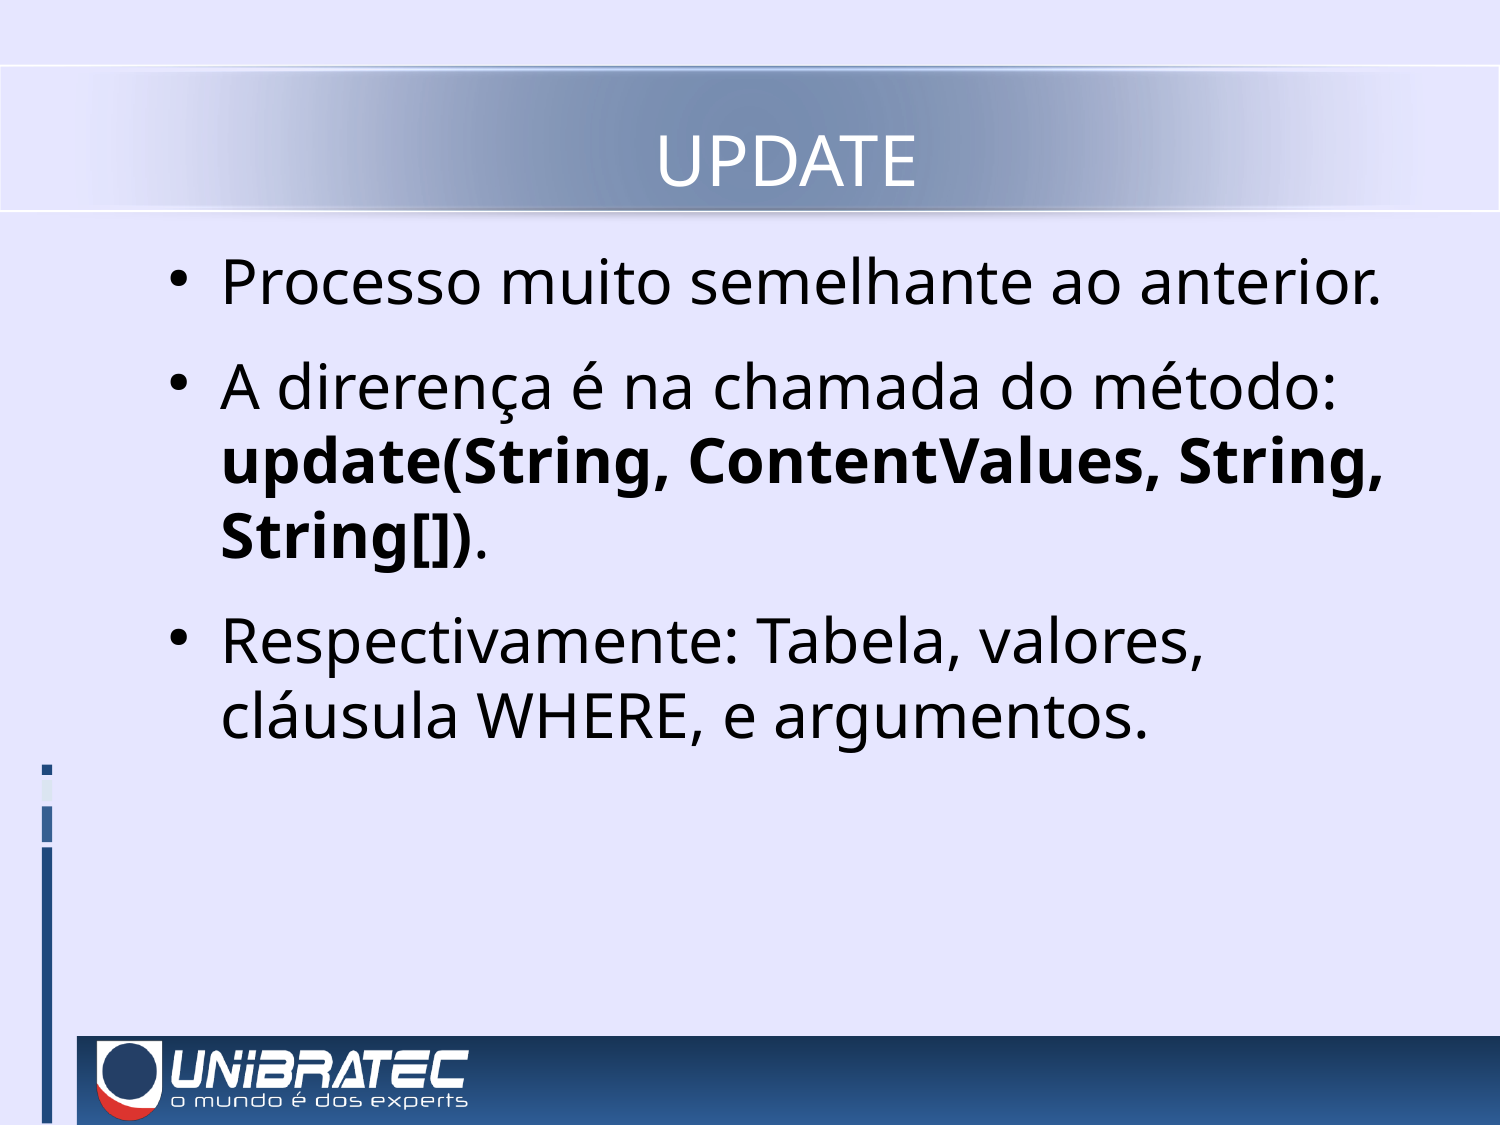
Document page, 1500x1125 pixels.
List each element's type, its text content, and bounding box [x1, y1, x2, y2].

picture [0, 58, 1500, 227]
title UPDATE [150, 84, 1424, 233]
picture [96, 1040, 469, 1121]
list Processo muito semelhante ao anterior. A direrença é na chamada do método: update(String, ContentValues, String, String[]). Respectivamente: Tabela, valores, cláusula WHERE, e argumentos. [150, 242, 1441, 1034]
